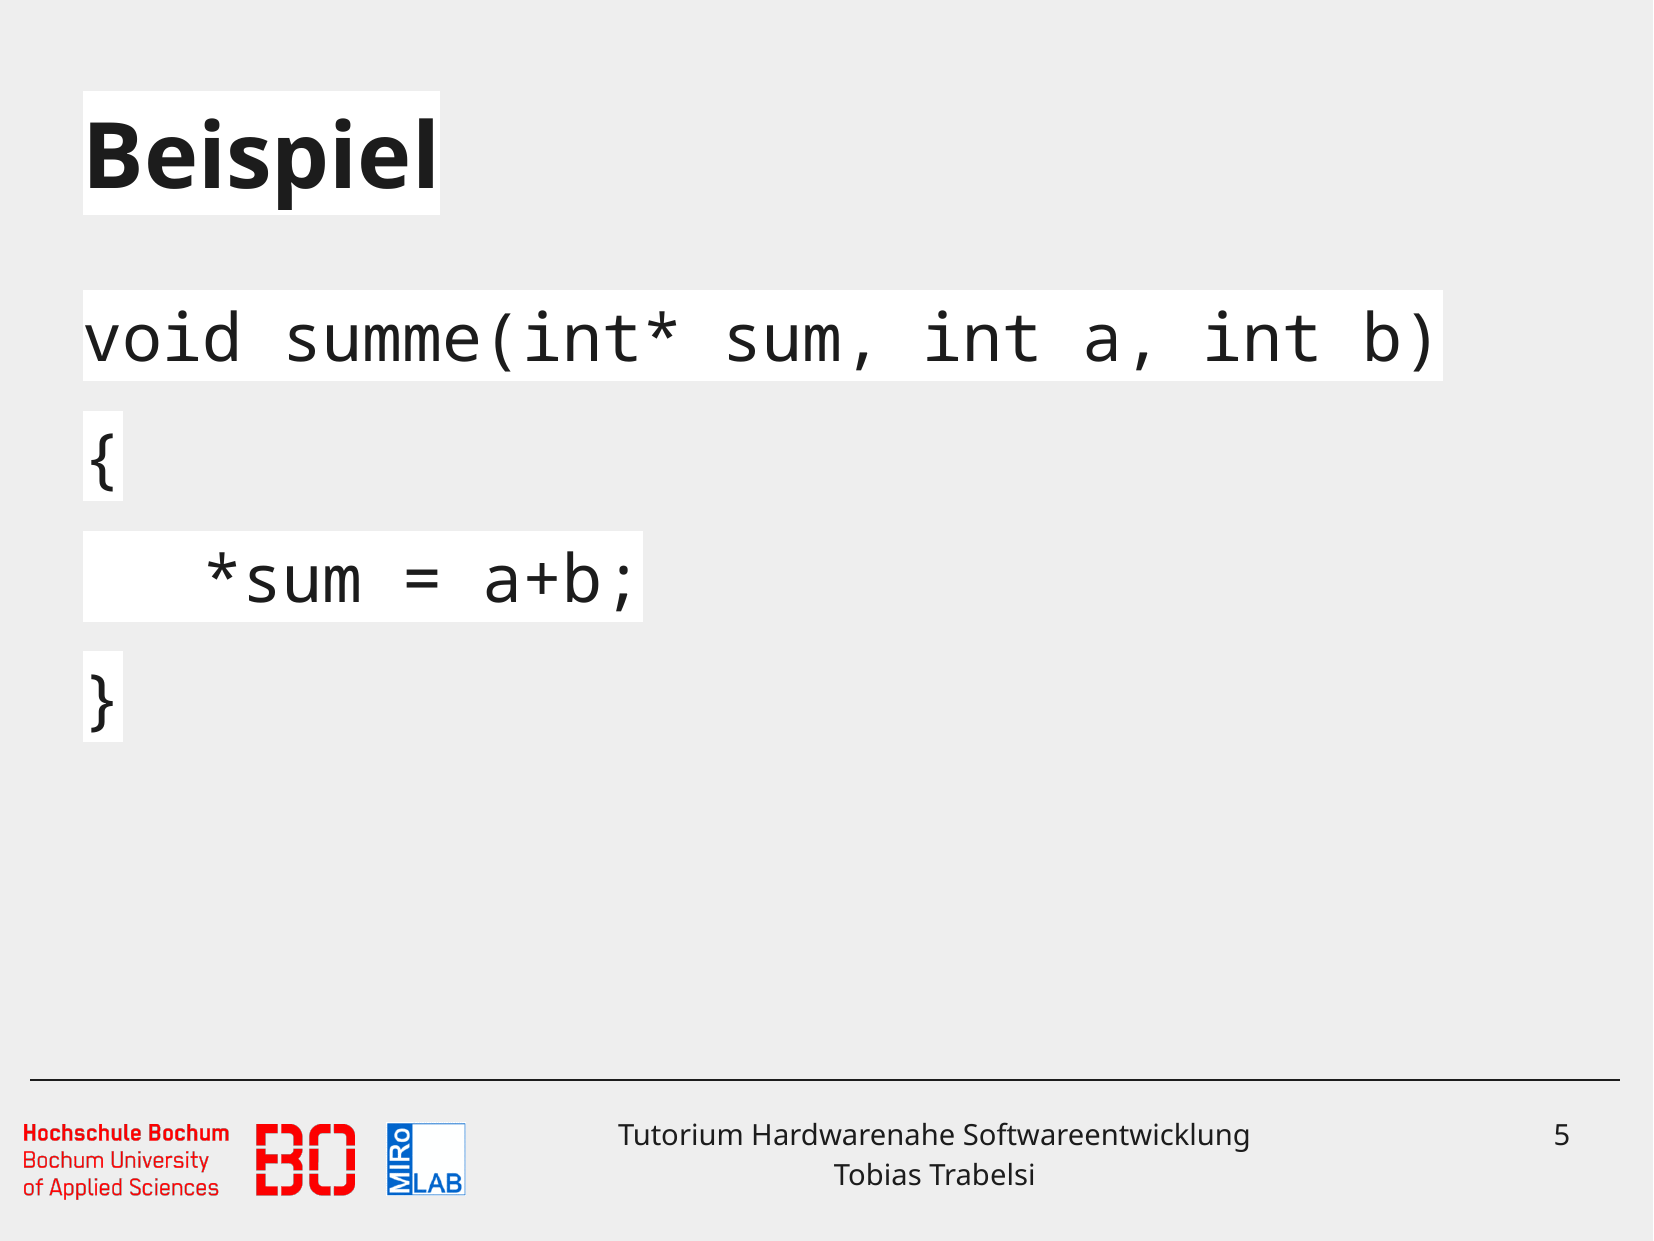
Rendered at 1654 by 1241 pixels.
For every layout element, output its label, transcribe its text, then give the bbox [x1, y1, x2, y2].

picture [24, 1124, 355, 1200]
title Beispiel [82, 49, 1561, 257]
list void summe(int* sum, int a, int b) { *sum = a+b; } [82, 290, 1571, 1010]
picture [386, 1122, 466, 1196]
